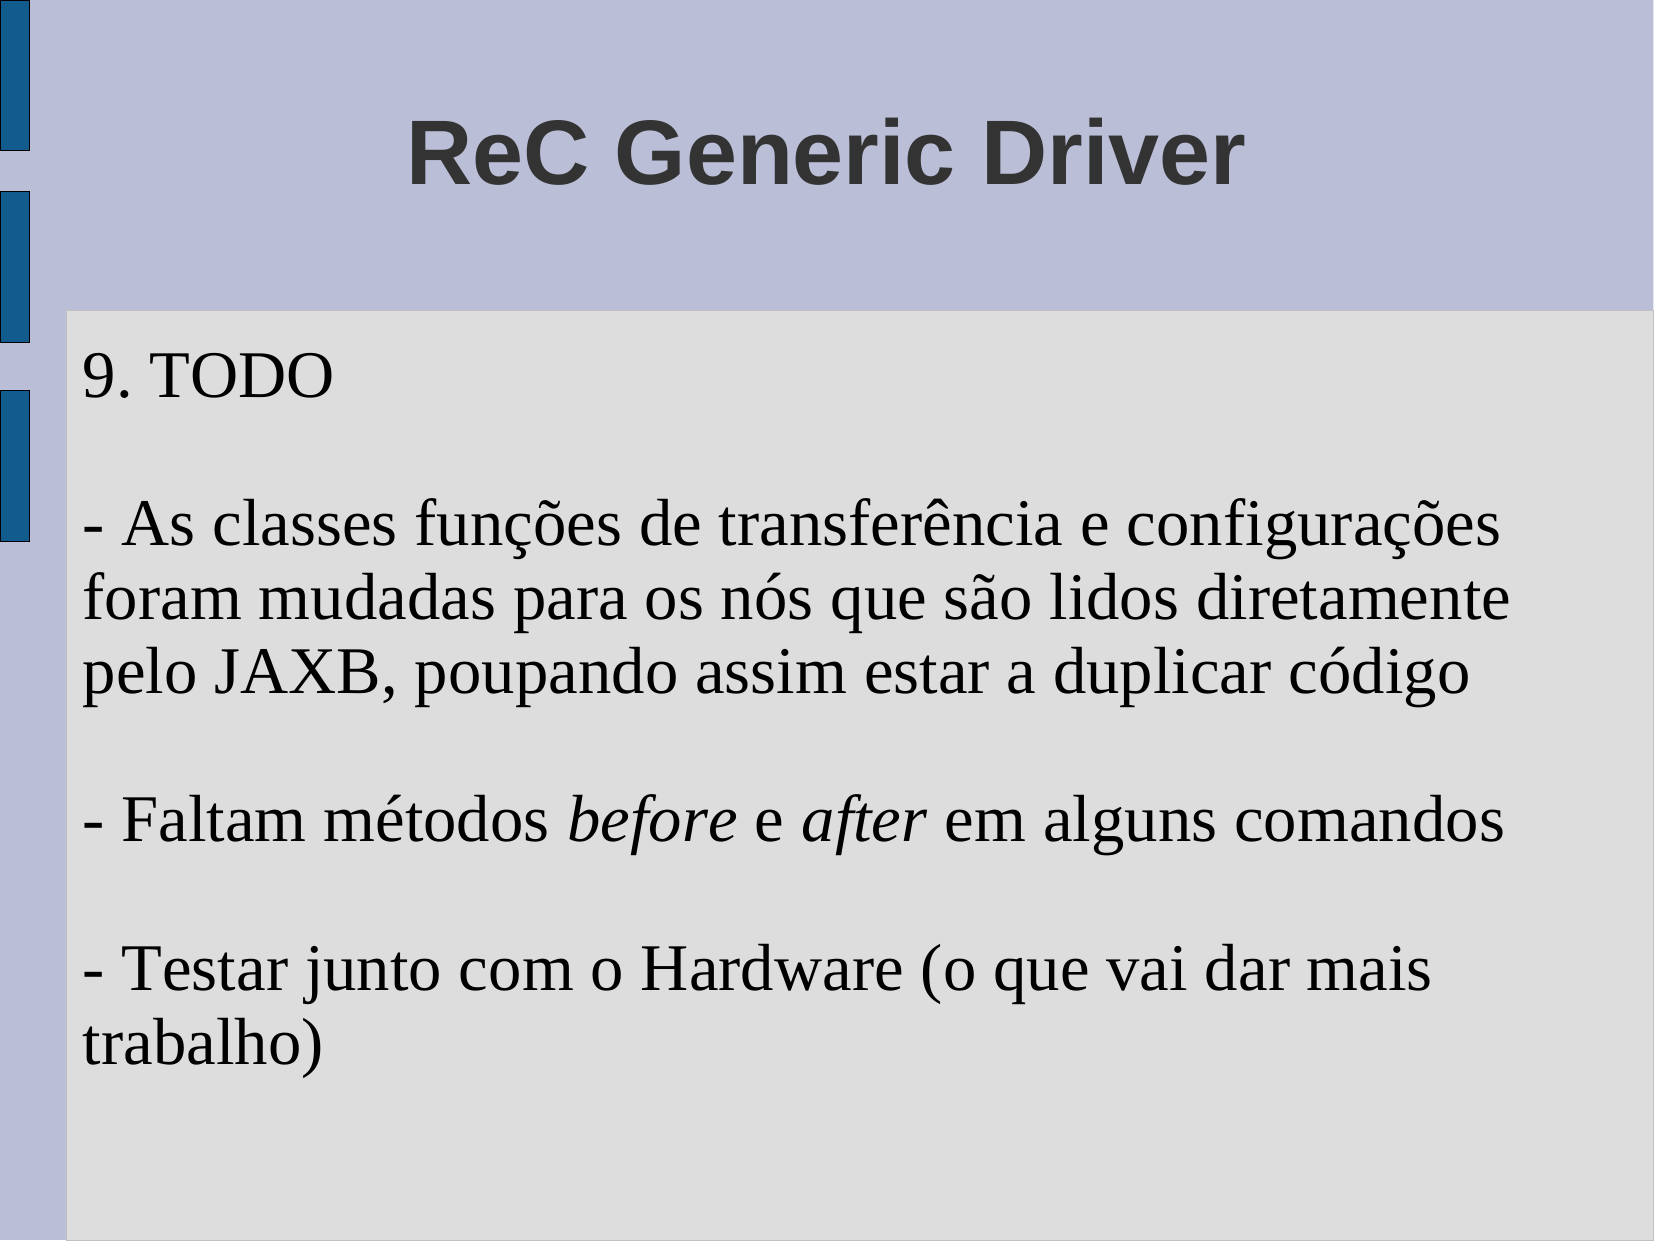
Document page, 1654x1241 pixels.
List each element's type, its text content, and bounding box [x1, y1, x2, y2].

subtitle 9. TODO - As classes funções de transferência e configurações foram mudadas para os nós que são lidos diretamente pelo JAXB, poupando assim estar a duplicar código - Faltam métodos before e after em alguns comandos - Testar junto com o Hardware (o que vai dar mais trabalho) [82, 306, 1571, 1111]
title ReC Generic Driver [82, 56, 1571, 250]
